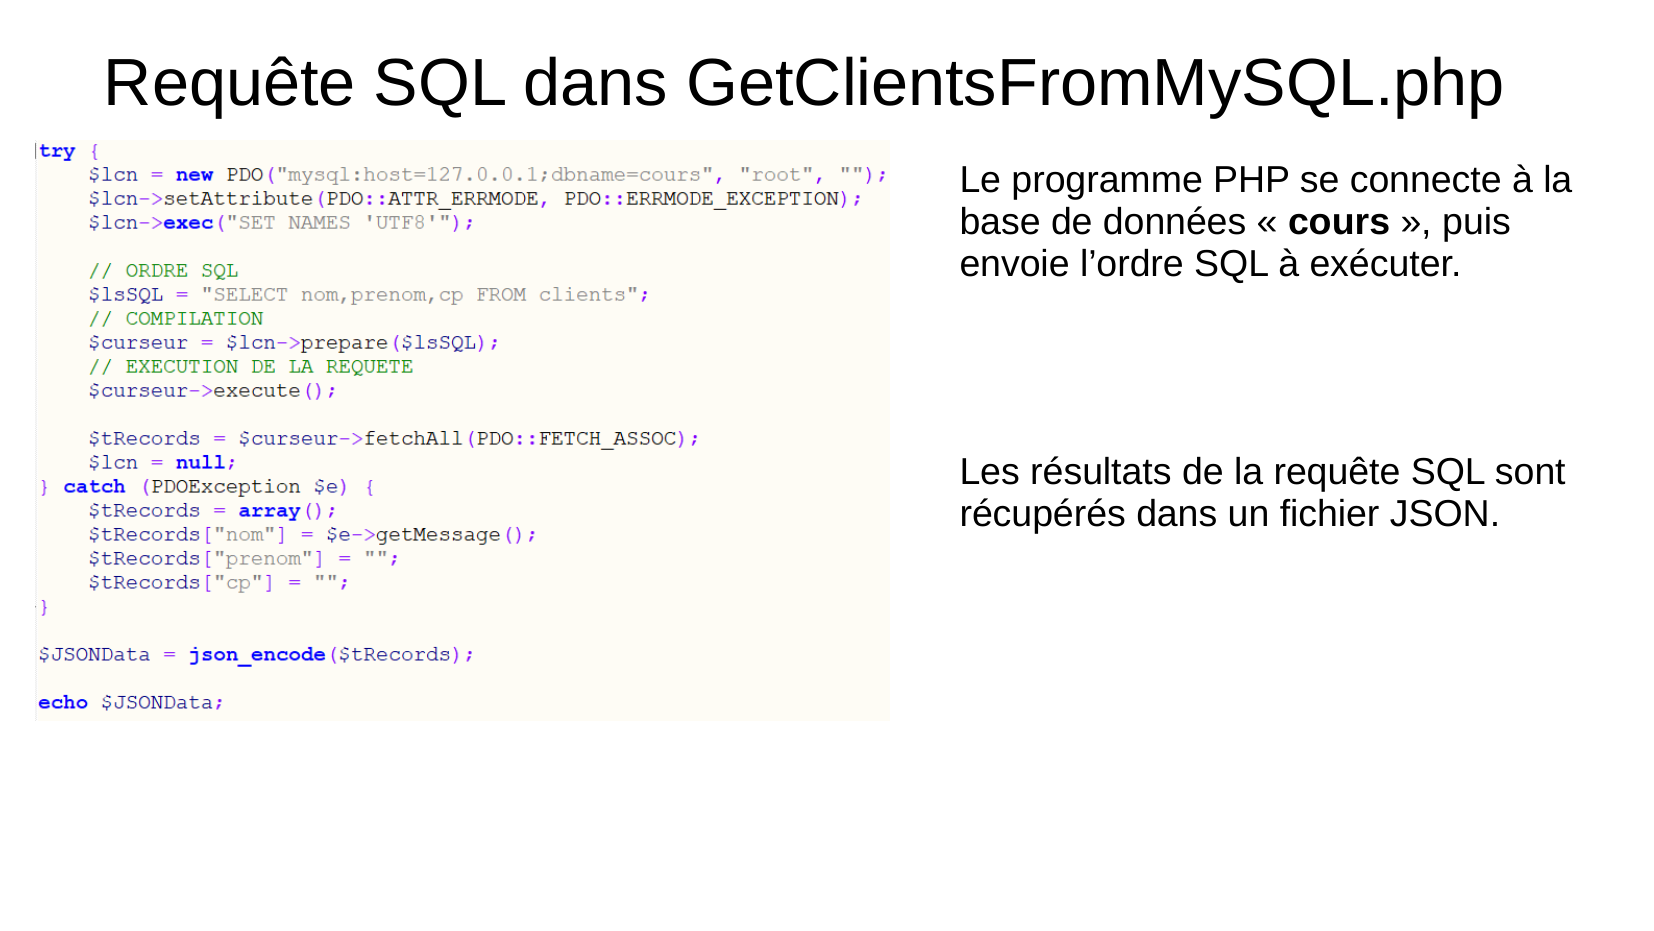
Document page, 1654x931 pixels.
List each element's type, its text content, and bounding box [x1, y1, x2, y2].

title Requête SQL dans GetClientsFromMySQL.php [82, 0, 1571, 152]
text_box Les résultats de la requête SQL sont récupérés dans un fichier JSON. [944, 442, 1595, 542]
text_box Le programme PHP se connecte à la base de données « cours », puis envoie l’ordre SQL à exécuter. [944, 151, 1595, 292]
picture [35, 140, 890, 721]
